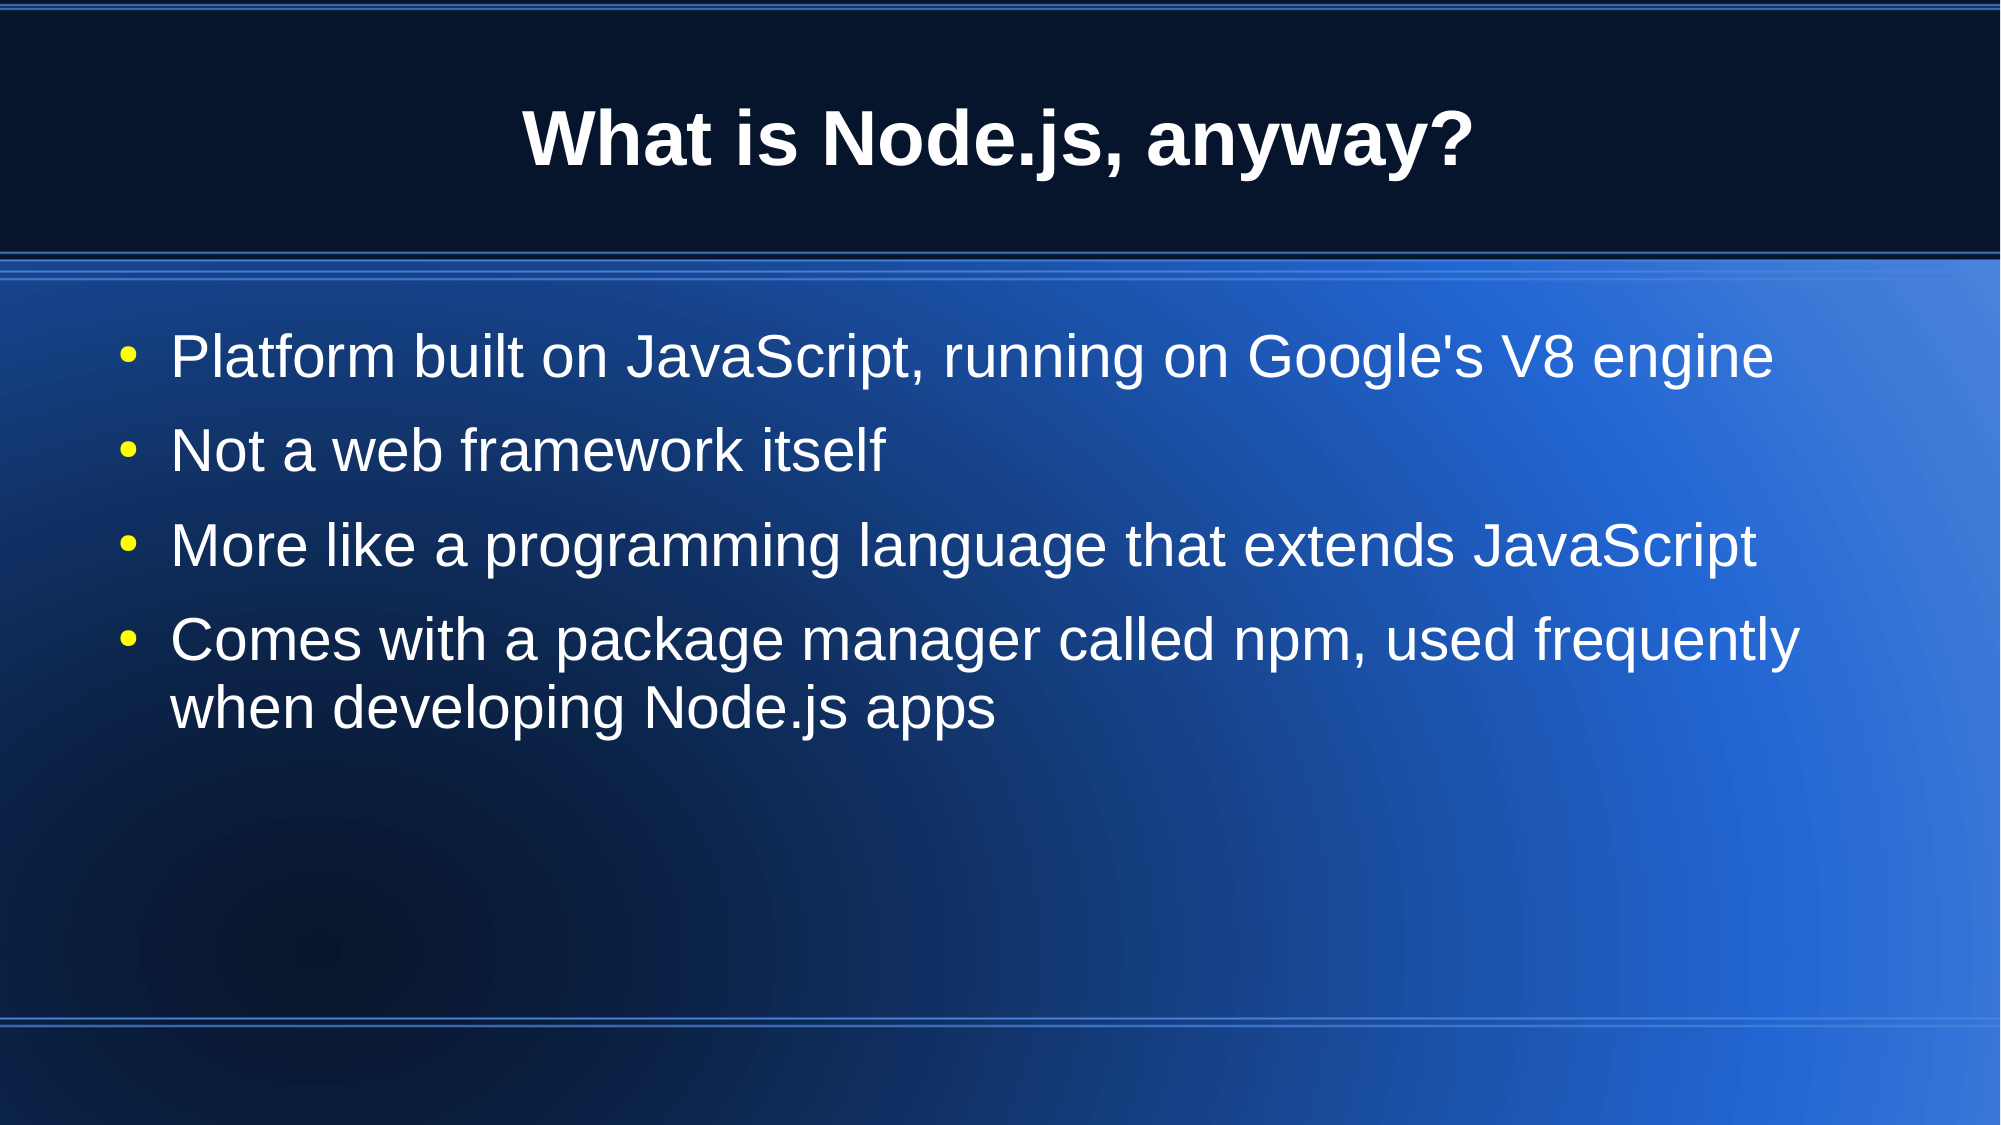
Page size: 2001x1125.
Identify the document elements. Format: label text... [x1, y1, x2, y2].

title What is Node.js, anyway? [99, 44, 1900, 233]
list Platform built on JavaScript, running on Google's V8 engine Not a web framework itself More like a programming language that extends JavaScript Comes with a package manager called npm, used frequently when developing Node.js apps [99, 322, 1900, 959]
picture [0, 0, 2001, 1125]
